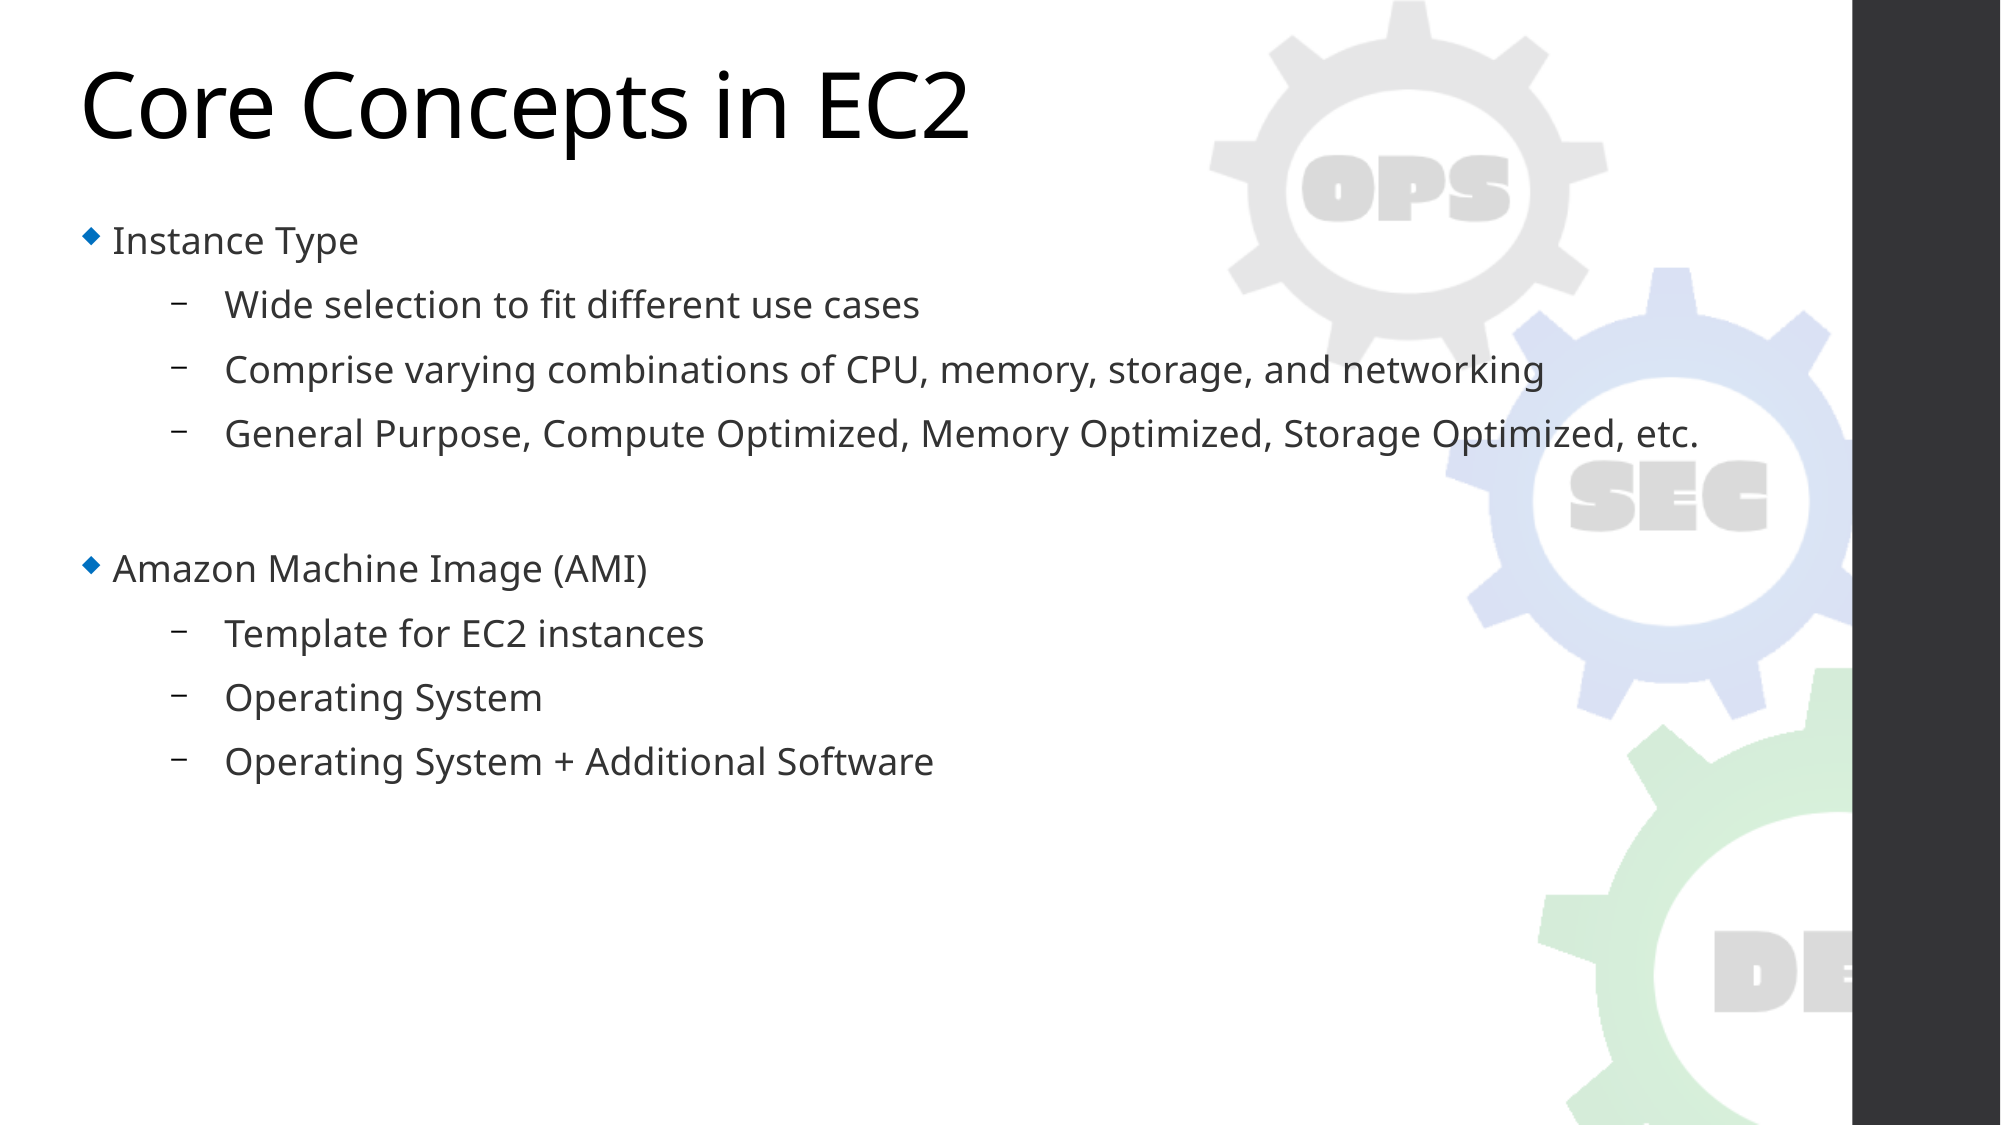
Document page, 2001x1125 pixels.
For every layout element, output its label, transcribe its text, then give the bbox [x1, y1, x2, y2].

title Core Concepts in EC2 [64, 33, 1797, 166]
list Instance Type Wide selection to fit different use cases Comprise varying combinations of CPU, memory, storage, and networking General Purpose, Compute Optimized, Memory Optimized, Storage Optimized, etc. Amazon Machine Image (AMI) Template for EC2 instances Operating System Operating System + Additional Software [67, 212, 1801, 1088]
